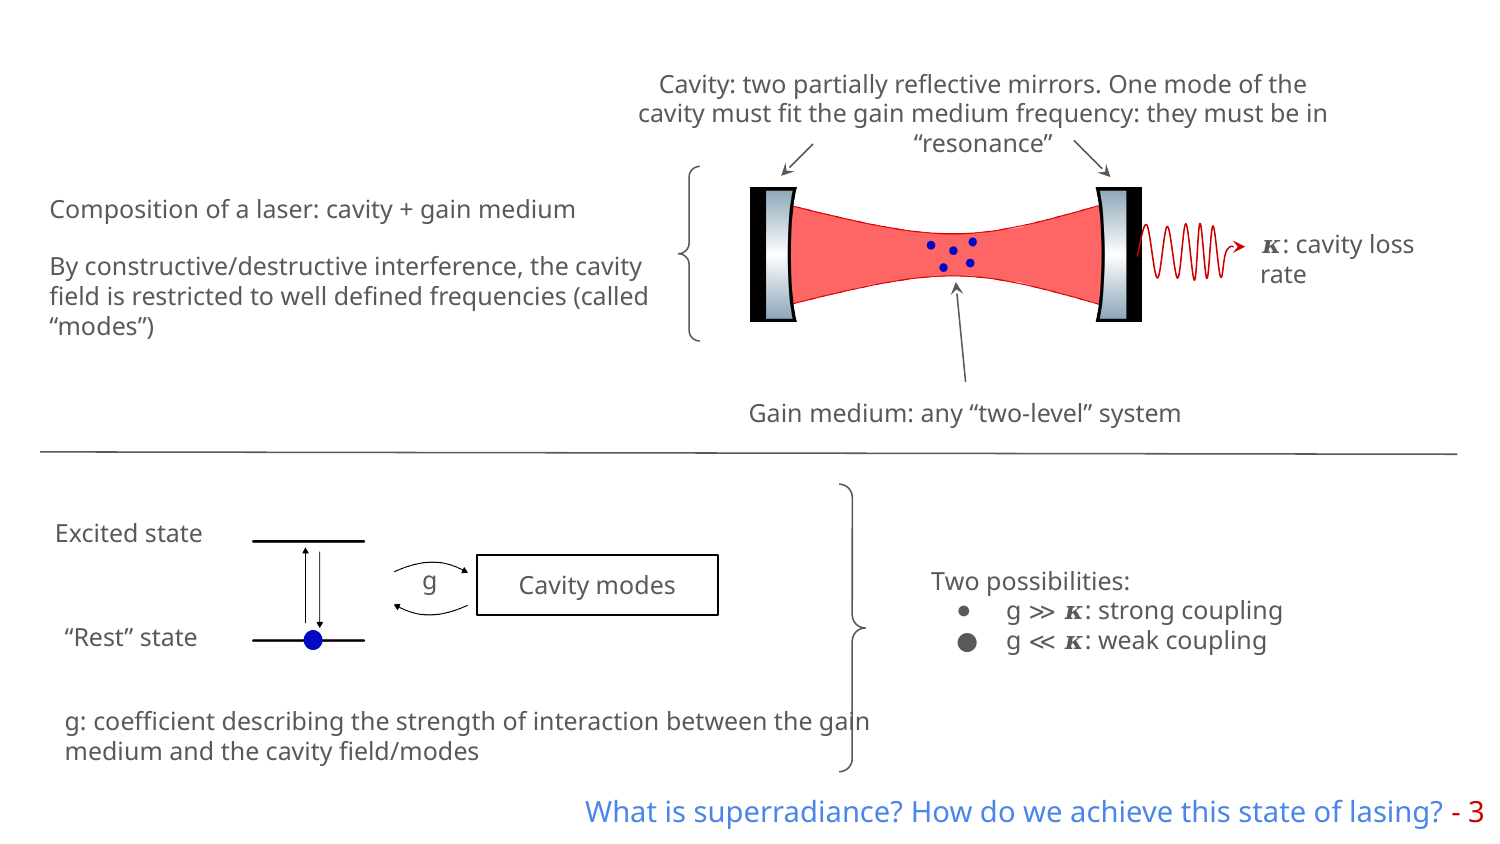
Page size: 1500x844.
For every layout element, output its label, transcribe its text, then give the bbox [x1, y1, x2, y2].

text_box Composition of a laser: cavity + gain medium [34, 178, 687, 235]
text_box Cavity: two partially reflective mirrors. One mode of the cavity must fit the gain medium frequency: they must be in “resonance” [608, 53, 1360, 173]
text_box “Rest” state [49, 606, 253, 667]
text_box Gain medium: any “two-level” system [625, 382, 1306, 443]
text_box Two possibilities: g ≫ 𝜿: strong coupling g ≪ 𝜿: weak coupling [916, 549, 1422, 670]
text_box g [407, 549, 449, 610]
text_box g: coefficient describing the strength of interaction between the gain medium and the cavity field/modes [49, 690, 928, 781]
picture [750, 187, 1142, 322]
picture [252, 540, 468, 650]
text_box Cavity modes [477, 554, 718, 615]
text_box Excited state [40, 502, 244, 563]
text_box 𝜿: cavity loss rate [1245, 213, 1473, 304]
text_box What is superradiance? How do we achieve this state of lasing? - 3 [285, 778, 1500, 844]
text_box By constructive/destructive interference, the cavity field is restricted to well defined frequencies (called “modes”) [34, 235, 687, 356]
